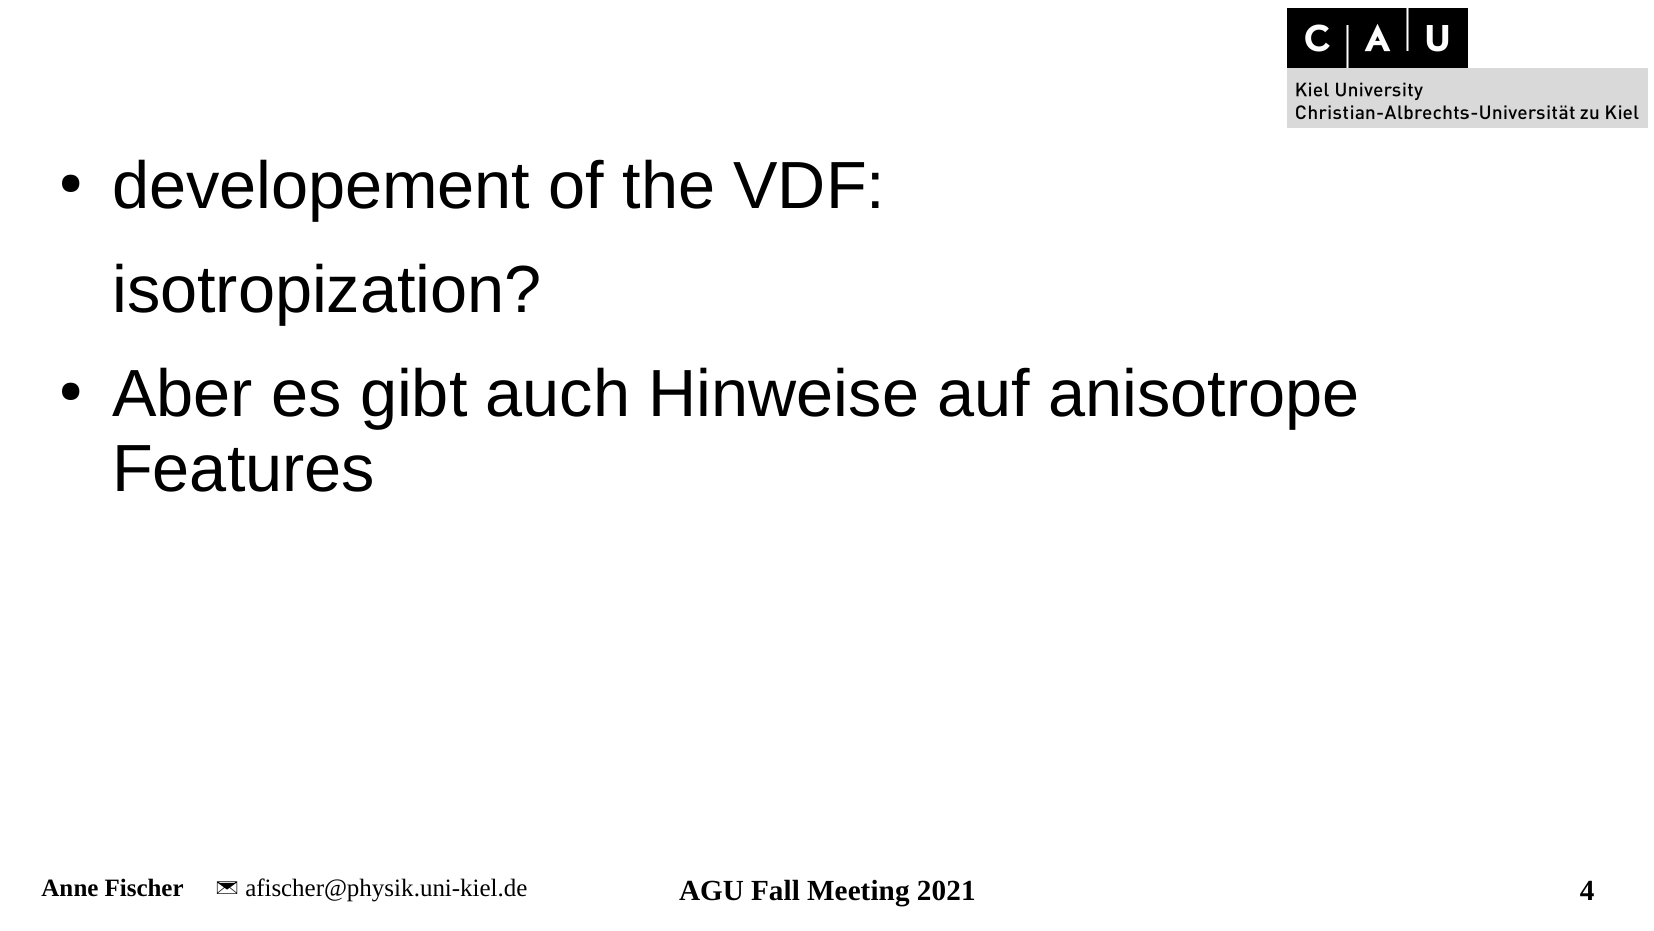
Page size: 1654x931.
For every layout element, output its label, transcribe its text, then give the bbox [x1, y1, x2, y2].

list developement of the VDF: isotropization? Aber es gibt auch Hinweise auf anisotrope Features [41, 147, 1625, 845]
picture [1287, 8, 1648, 128]
